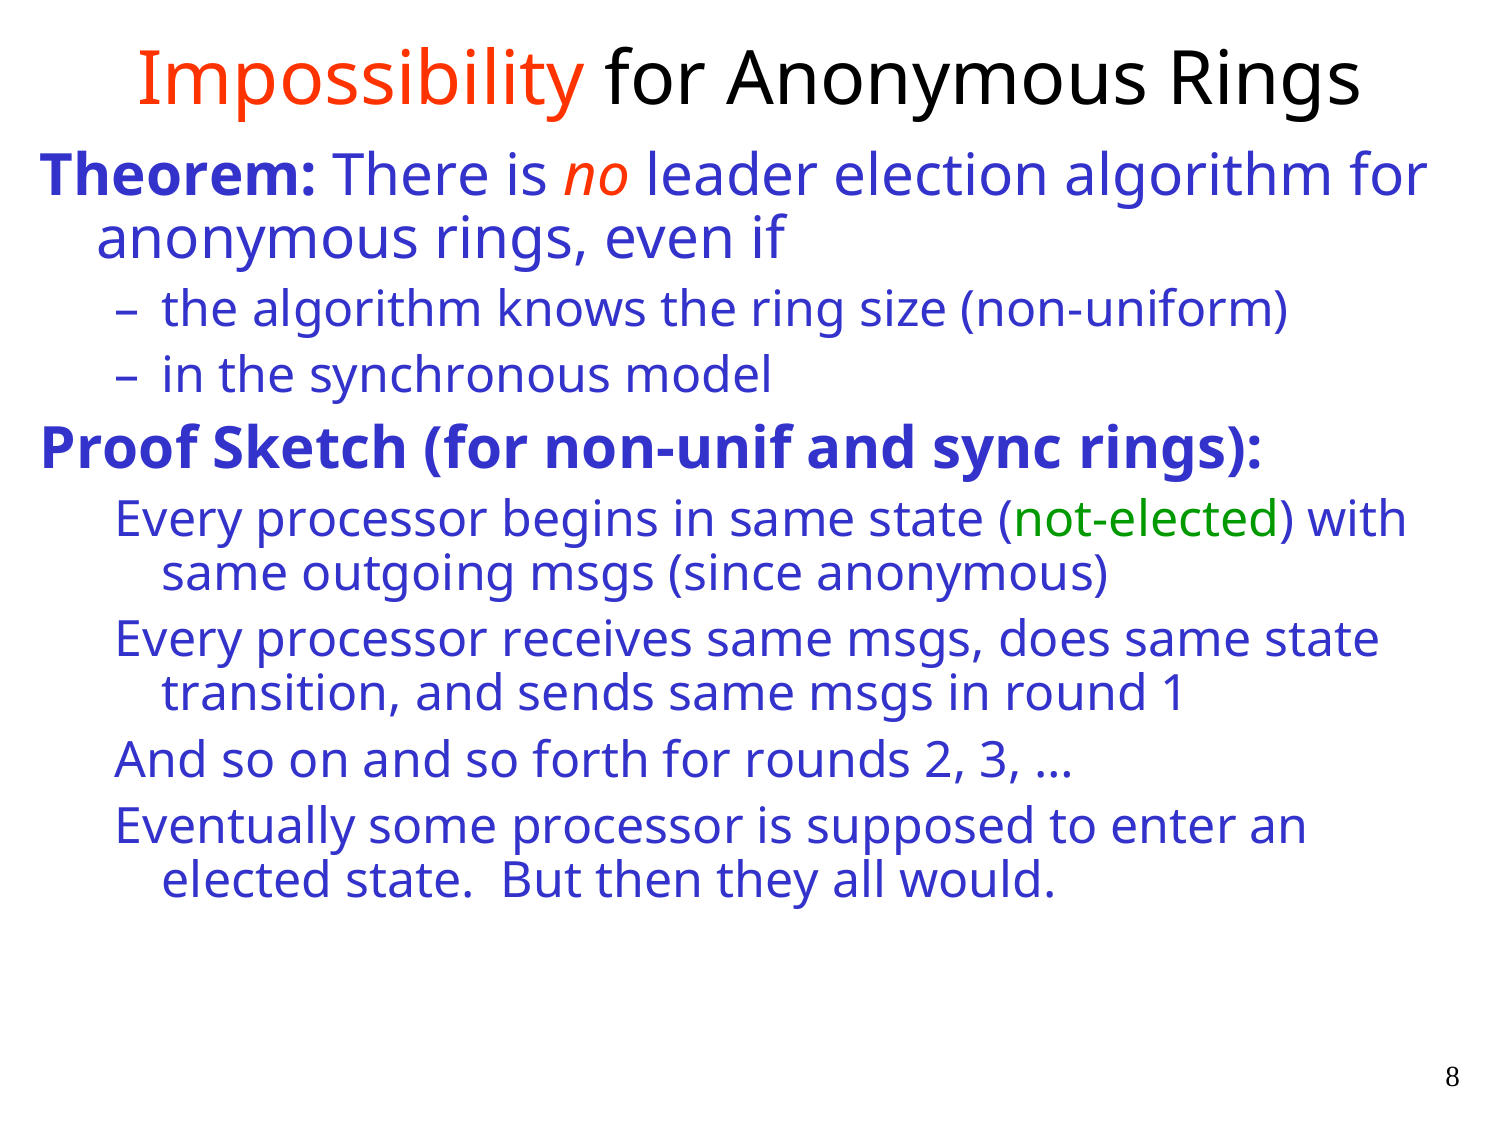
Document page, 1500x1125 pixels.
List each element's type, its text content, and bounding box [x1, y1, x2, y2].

text_box <number> [1162, 1049, 1476, 1101]
title Impossibility for Anonymous Rings [24, 24, 1476, 126]
list Theorem: There is no leader election algorithm for anonymous rings, even if the algorithm knows the ring size (non-uniform) in the synchronous model Proof Sketch (for non-unif and sync rings): Every processor begins in same state (not-elected) with same outgoing msgs (since anonymous) Every processor receives same msgs, does same state transition, and sends same msgs in round 1 And so on and so forth for rounds 2, 3, … Eventually some processor is supposed to enter an elected state. But then they all would. [24, 137, 1476, 1038]
